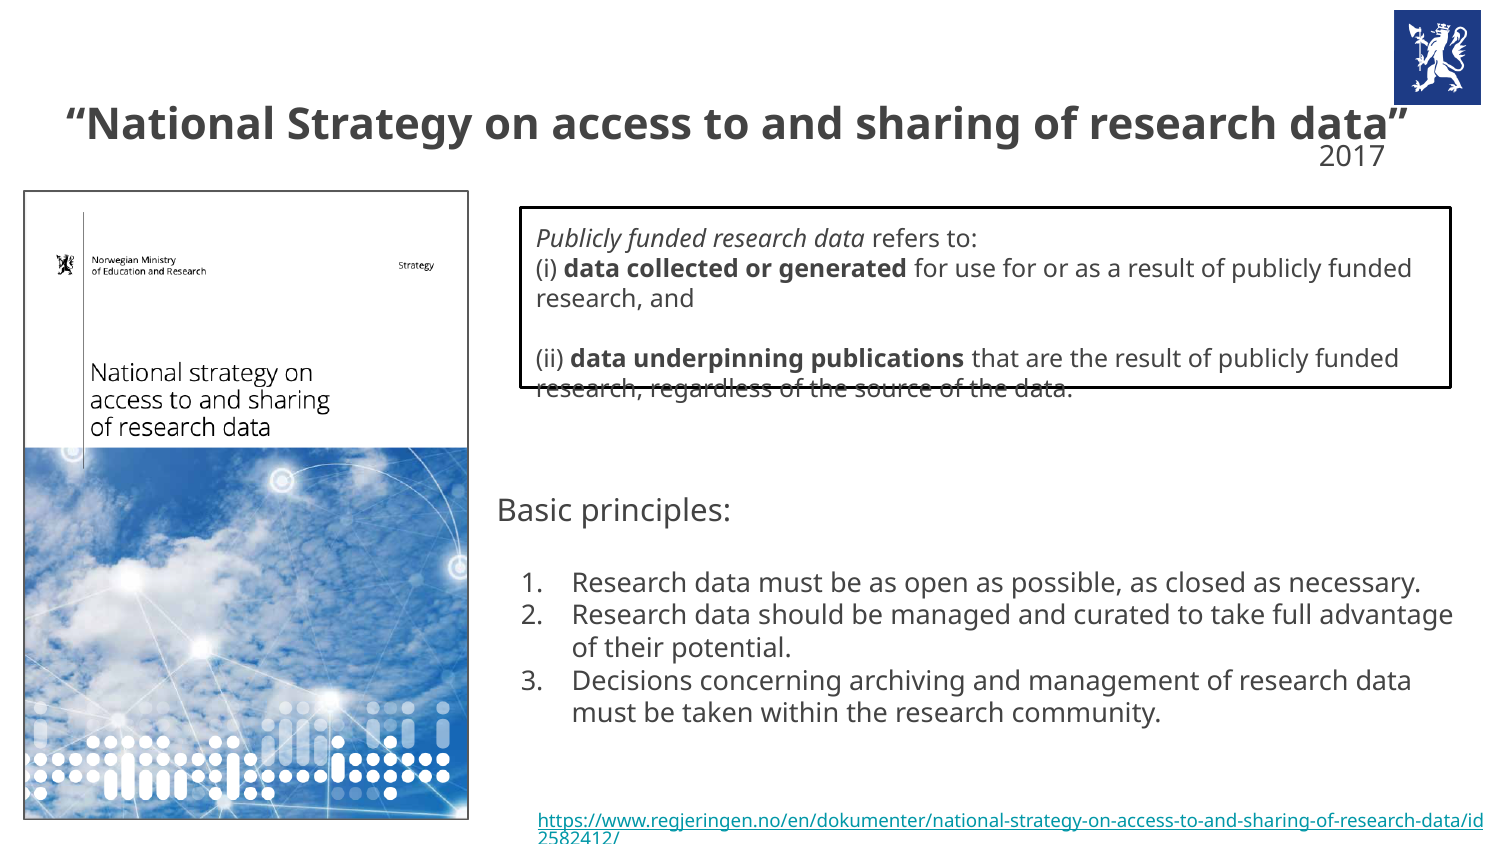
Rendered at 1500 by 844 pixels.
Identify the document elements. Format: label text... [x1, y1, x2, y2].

text_box 2017 [1307, 131, 1498, 175]
text_box Publicly funded research data refers to: (i) data collected or generated for use for or as a result of publicly funded ­research, and (ii) data underpinning publications that are the result of publicly funded ­research, regardless of the source of the data. [520, 207, 1451, 388]
text_box Basic principles: Research data must be as open as possible, as closed as necessary. Research data should be managed and curated to take full advantage of their potential. Decisions concerning archiving and management of ­research data must be taken within the research community. [481, 475, 1488, 761]
picture [24, 191, 468, 819]
text_box “National Strategy on access to and sharing of research data” [51, 72, 1449, 167]
picture [1394, 10, 1481, 105]
text_box https://www.regjeringen.no/en/dokumenter/national-strategy-on-access-to-and-sharing-of-research-data/id2582412/ [526, 802, 1495, 836]
